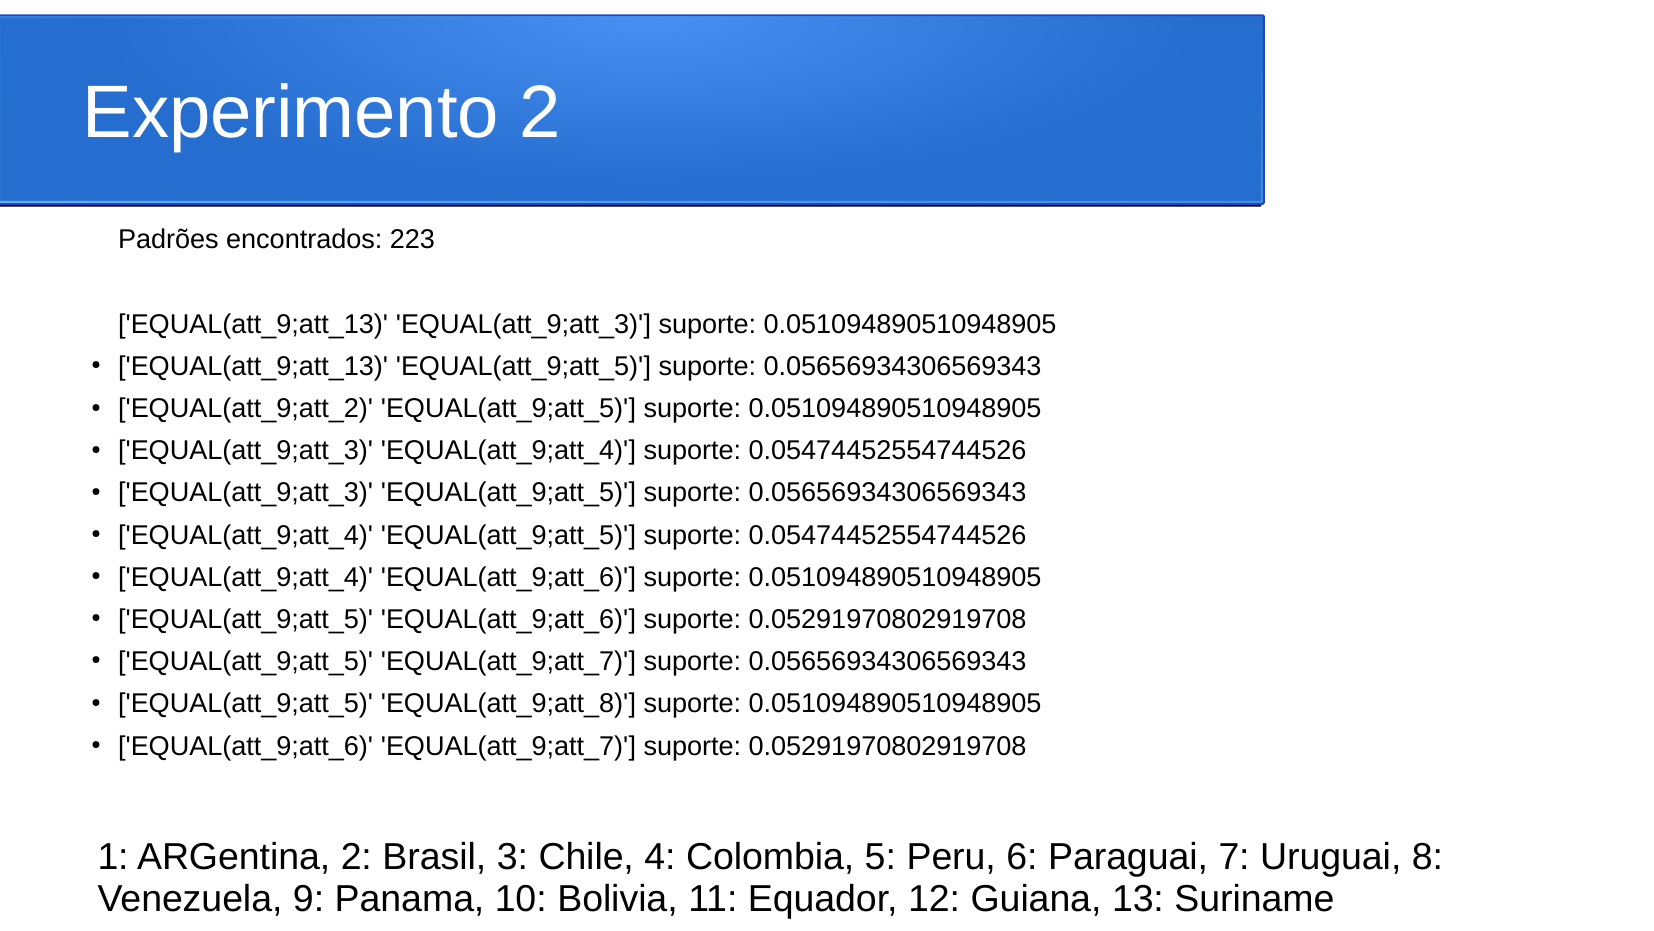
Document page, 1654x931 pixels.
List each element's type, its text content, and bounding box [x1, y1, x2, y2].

list Padrões encontrados: 223 ['EQUAL(att_9;att_13)' 'EQUAL(att_9;att_3)'] suporte: 0.051094890510948905 ['EQUAL(att_9;att_13)' 'EQUAL(att_9;att_5)'] suporte: 0.05656934306569343 ['EQUAL(att_9;att_2)' 'EQUAL(att_9;att_5)'] suporte: 0.051094890510948905 ['EQUAL(att_9;att_3)' 'EQUAL(att_9;att_4)'] suporte: 0.05474452554744526 ['EQUAL(att_9;att_3)' 'EQUAL(att_9;att_5)'] suporte: 0.05656934306569343 ['EQUAL(att_9;att_4)' 'EQUAL(att_9;att_5)'] suporte: 0.05474452554744526 ['EQUAL(att_9;att_4)' 'EQUAL(att_9;att_6)'] suporte: 0.051094890510948905 ['EQUAL(att_9;att_5)' 'EQUAL(att_9;att_6)'] suporte: 0.05291970802919708 ['EQUAL(att_9;att_5)' 'EQUAL(att_9;att_7)'] suporte: 0.05656934306569343 ['EQUAL(att_9;att_5)' 'EQUAL(att_9;att_8)'] suporte: 0.051094890510948905 ['EQUAL(att_9;att_6)' 'EQUAL(att_9;att_7)'] suporte: 0.05291970802919708 [82, 224, 1571, 764]
title Experimento 2 [82, 35, 1235, 189]
text_box 1: ARGentina, 2: Brasil, 3: Chile, 4: Colombia, 5: Peru, 6: Paraguai, 7: Uruguai, 8: Venezuela, 9: Panama, 10: Bolivia, 11: Equador, 12: Guiana, 13: Suriname [82, 827, 1523, 931]
